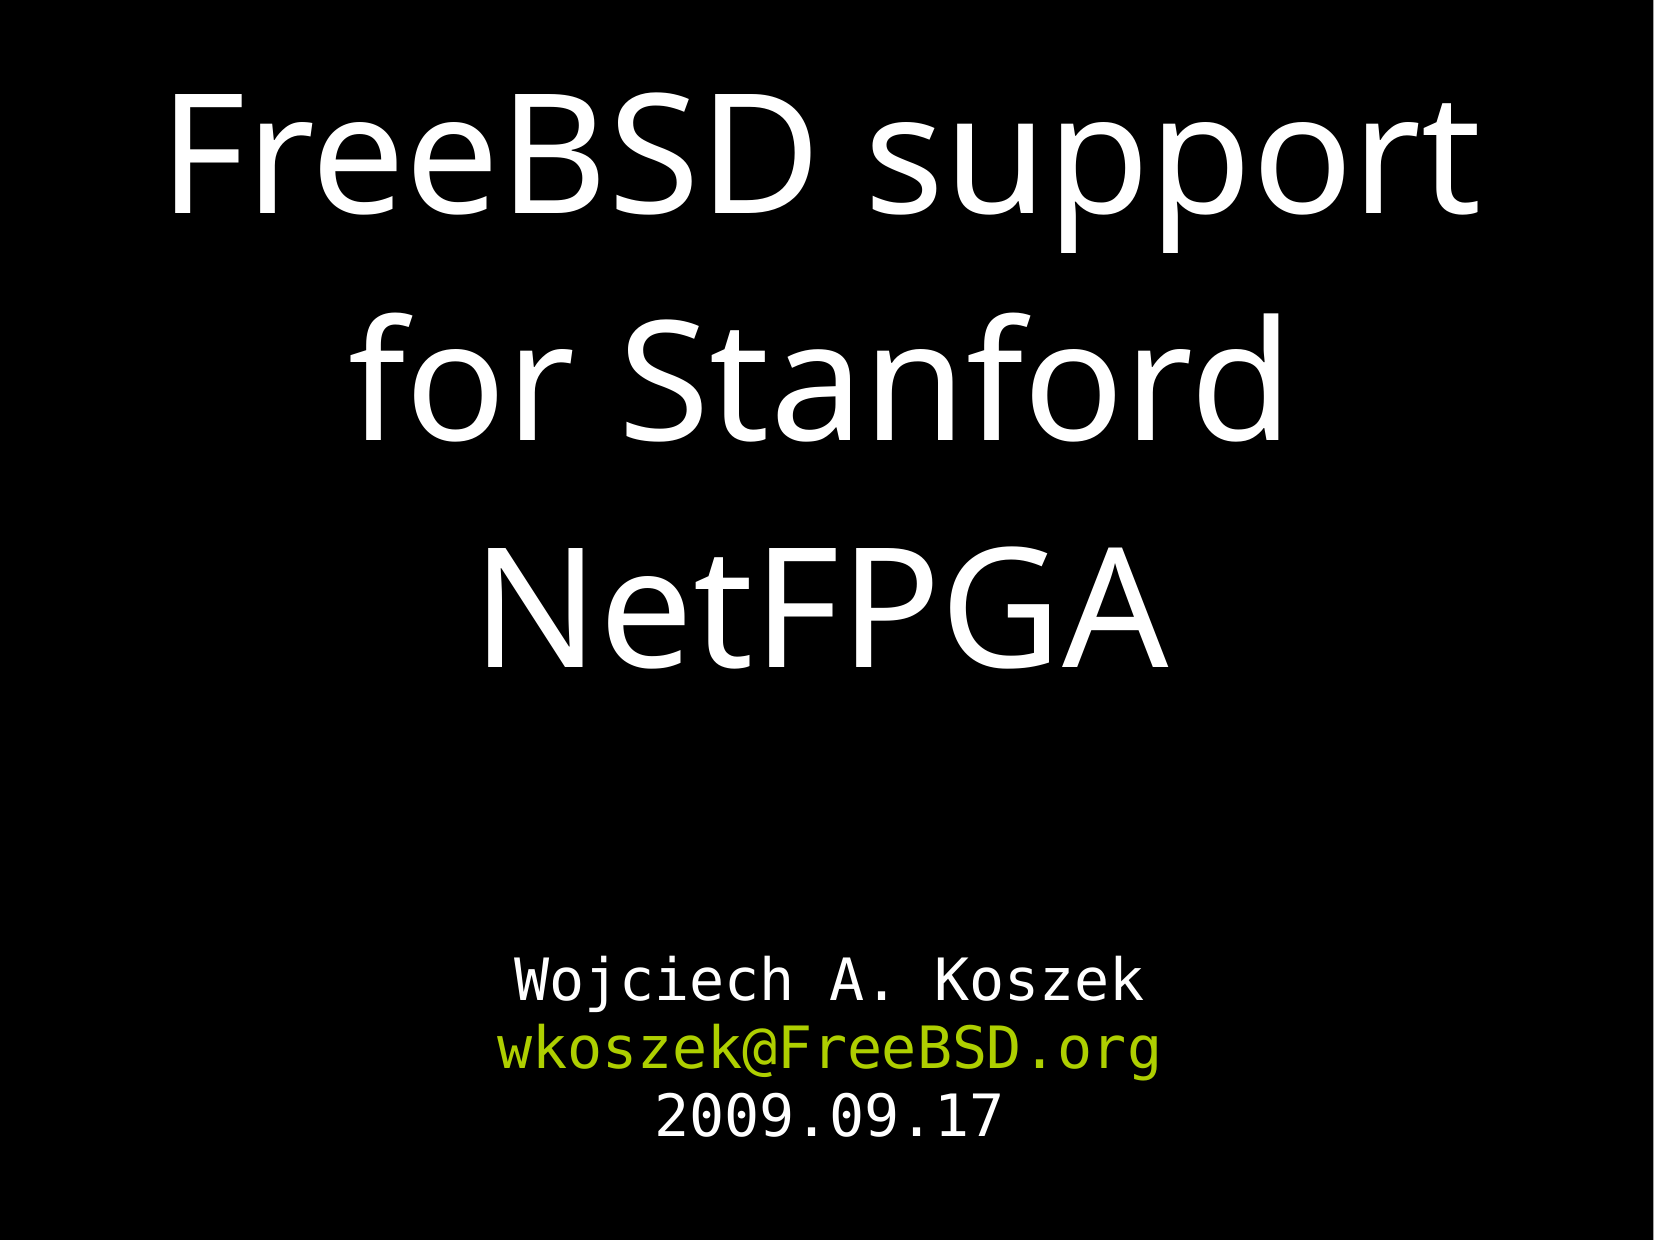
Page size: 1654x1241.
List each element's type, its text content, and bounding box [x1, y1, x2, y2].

title FreeBSD support for Stanford NetFPGA [76, 182, 1565, 570]
subtitle Wojciech A. Koszek wkoszek@FreeBSD.org 2009.09.17 [88, 885, 1536, 1211]
